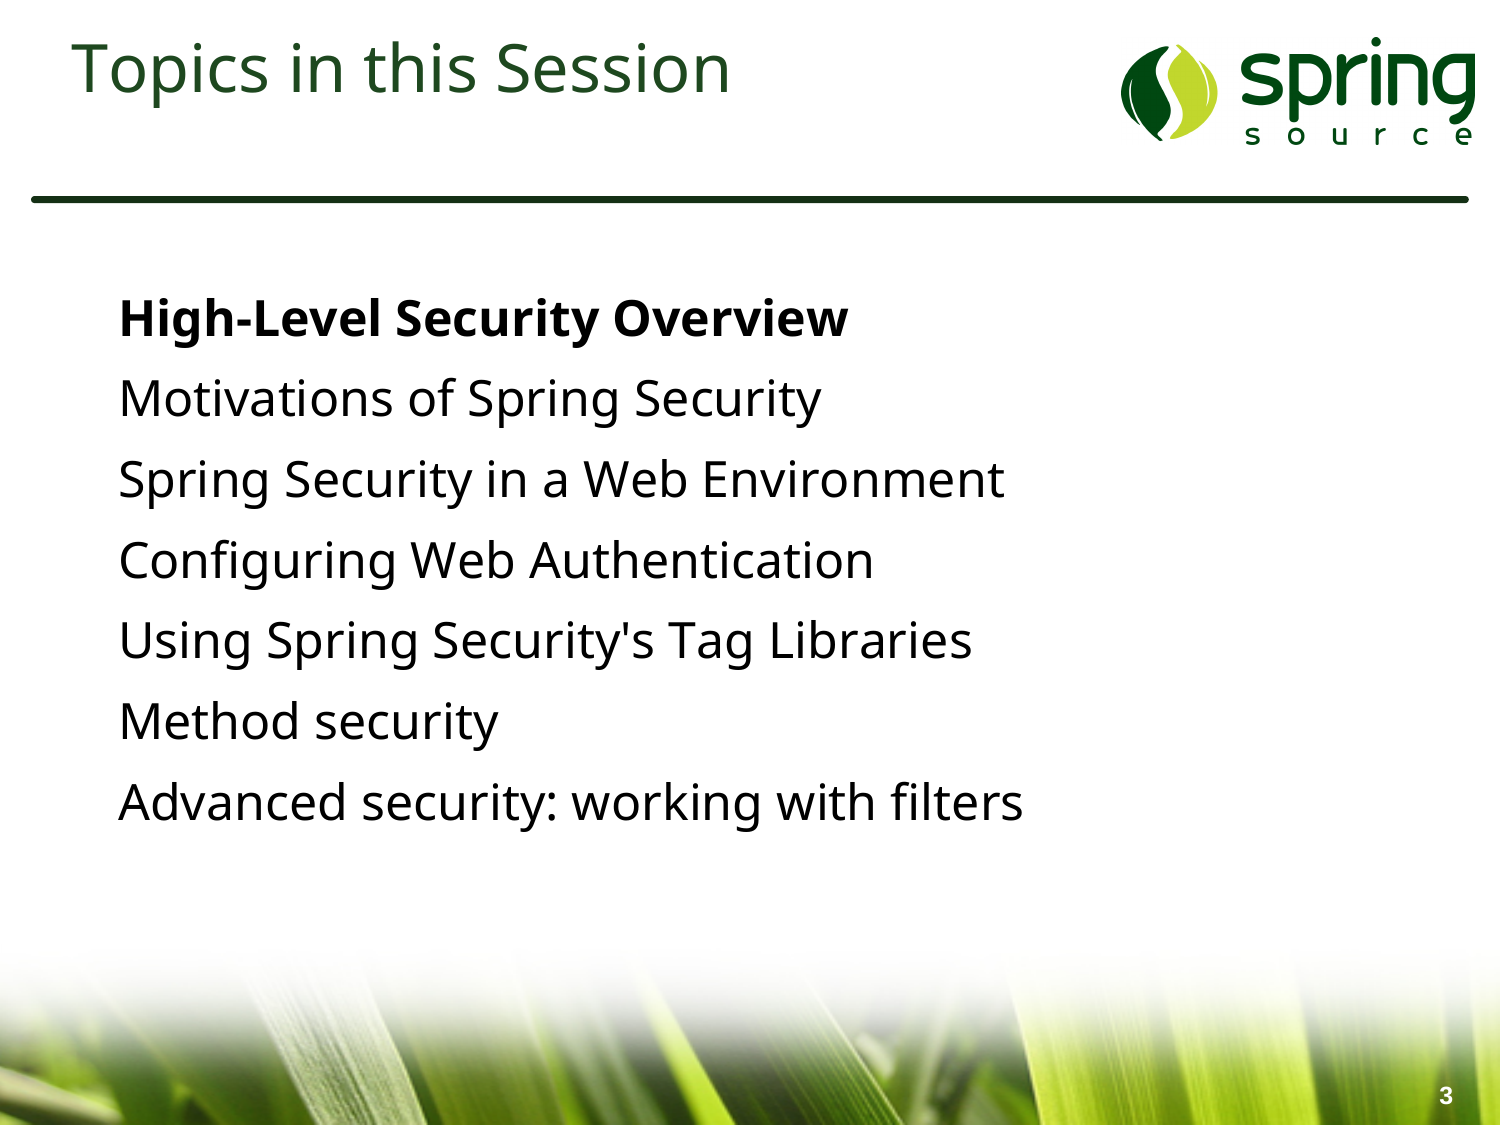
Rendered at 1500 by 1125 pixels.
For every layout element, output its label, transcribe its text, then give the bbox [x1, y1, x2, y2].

title Topics in this Session [56, 13, 1089, 176]
picture [1121, 37, 1475, 145]
list High-Level Security Overview Motivations of Spring Security Spring Security in a Web Environment Configuring Web Authentication Using Spring Security's Tag Libraries Method security Advanced security: working with filters [103, 275, 1394, 938]
picture [0, 944, 1500, 1125]
